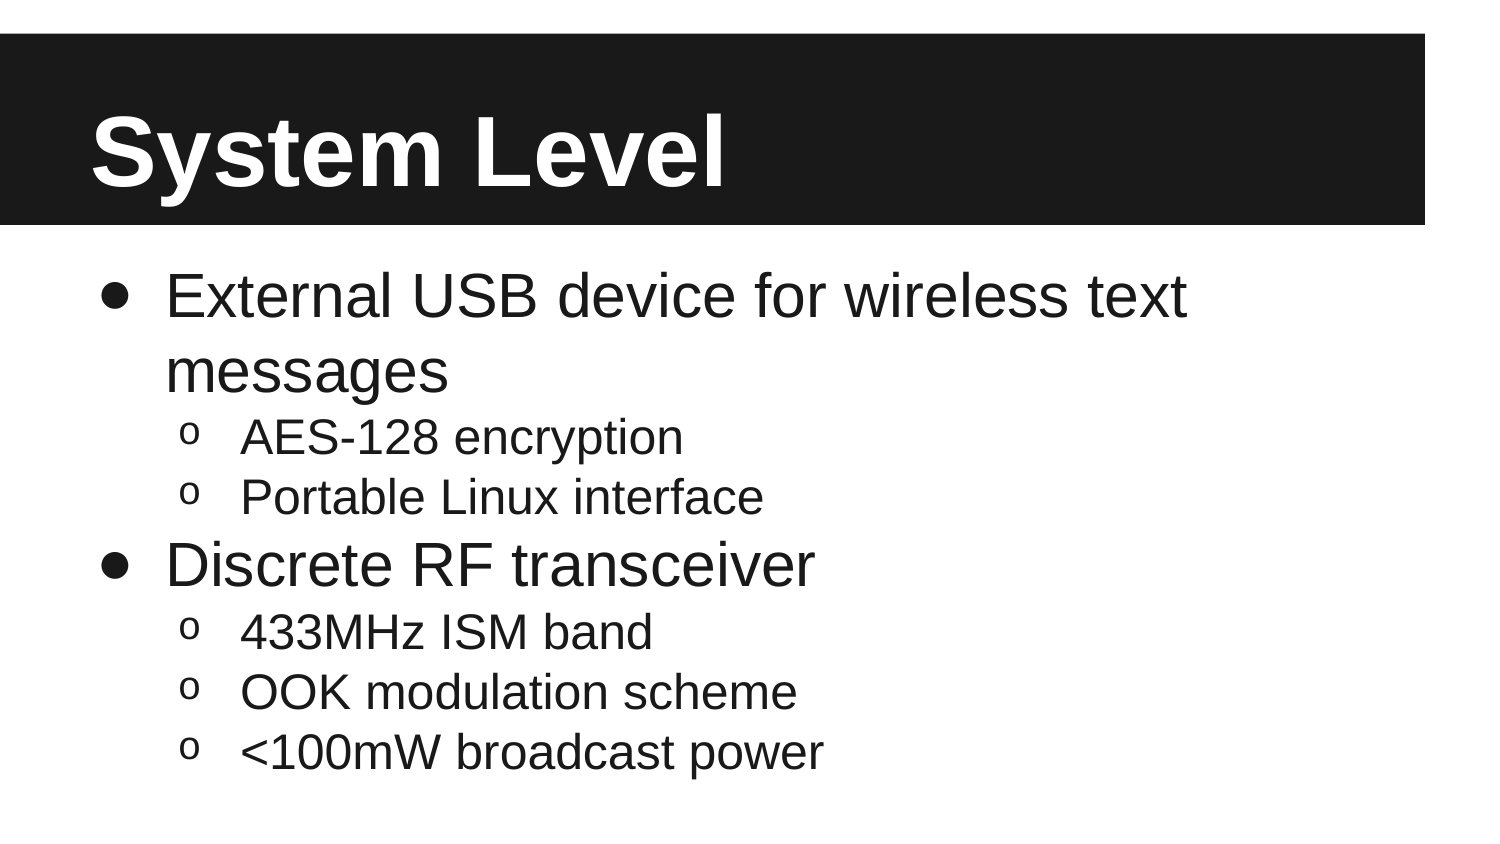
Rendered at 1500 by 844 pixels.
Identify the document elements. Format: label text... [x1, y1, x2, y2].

list External USB device for wireless text messages AES-128 encryption Portable Linux interface Discrete RF transceiver 433MHz ISM band OOK modulation scheme <100mW broadcast power [75, 239, 1425, 808]
title System Level [75, 33, 1425, 221]
